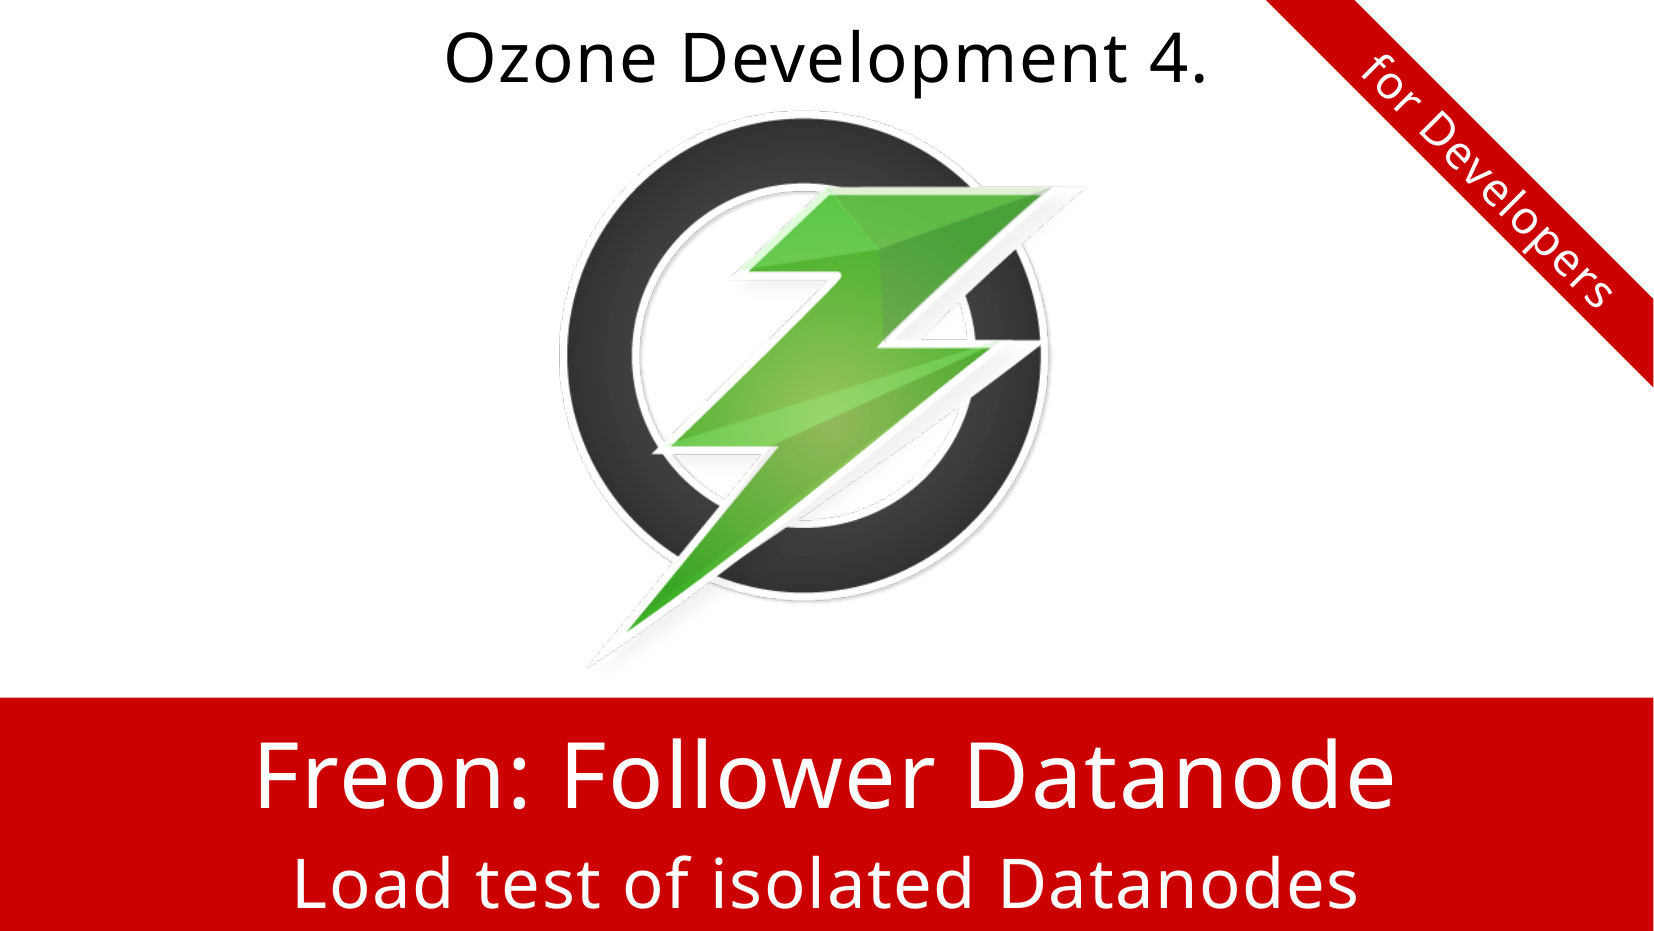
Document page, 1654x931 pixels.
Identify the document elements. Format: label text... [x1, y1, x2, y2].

title Freon: Follower Datanode Load test of isolated Datanodes [0, 697, 1654, 931]
title Ozone Development 4. [1364, 8, 1654, 105]
title Ozone Development 4. [0, 8, 1369, 105]
picture [552, 100, 1094, 675]
title for Developers [1270, 0, 1654, 384]
